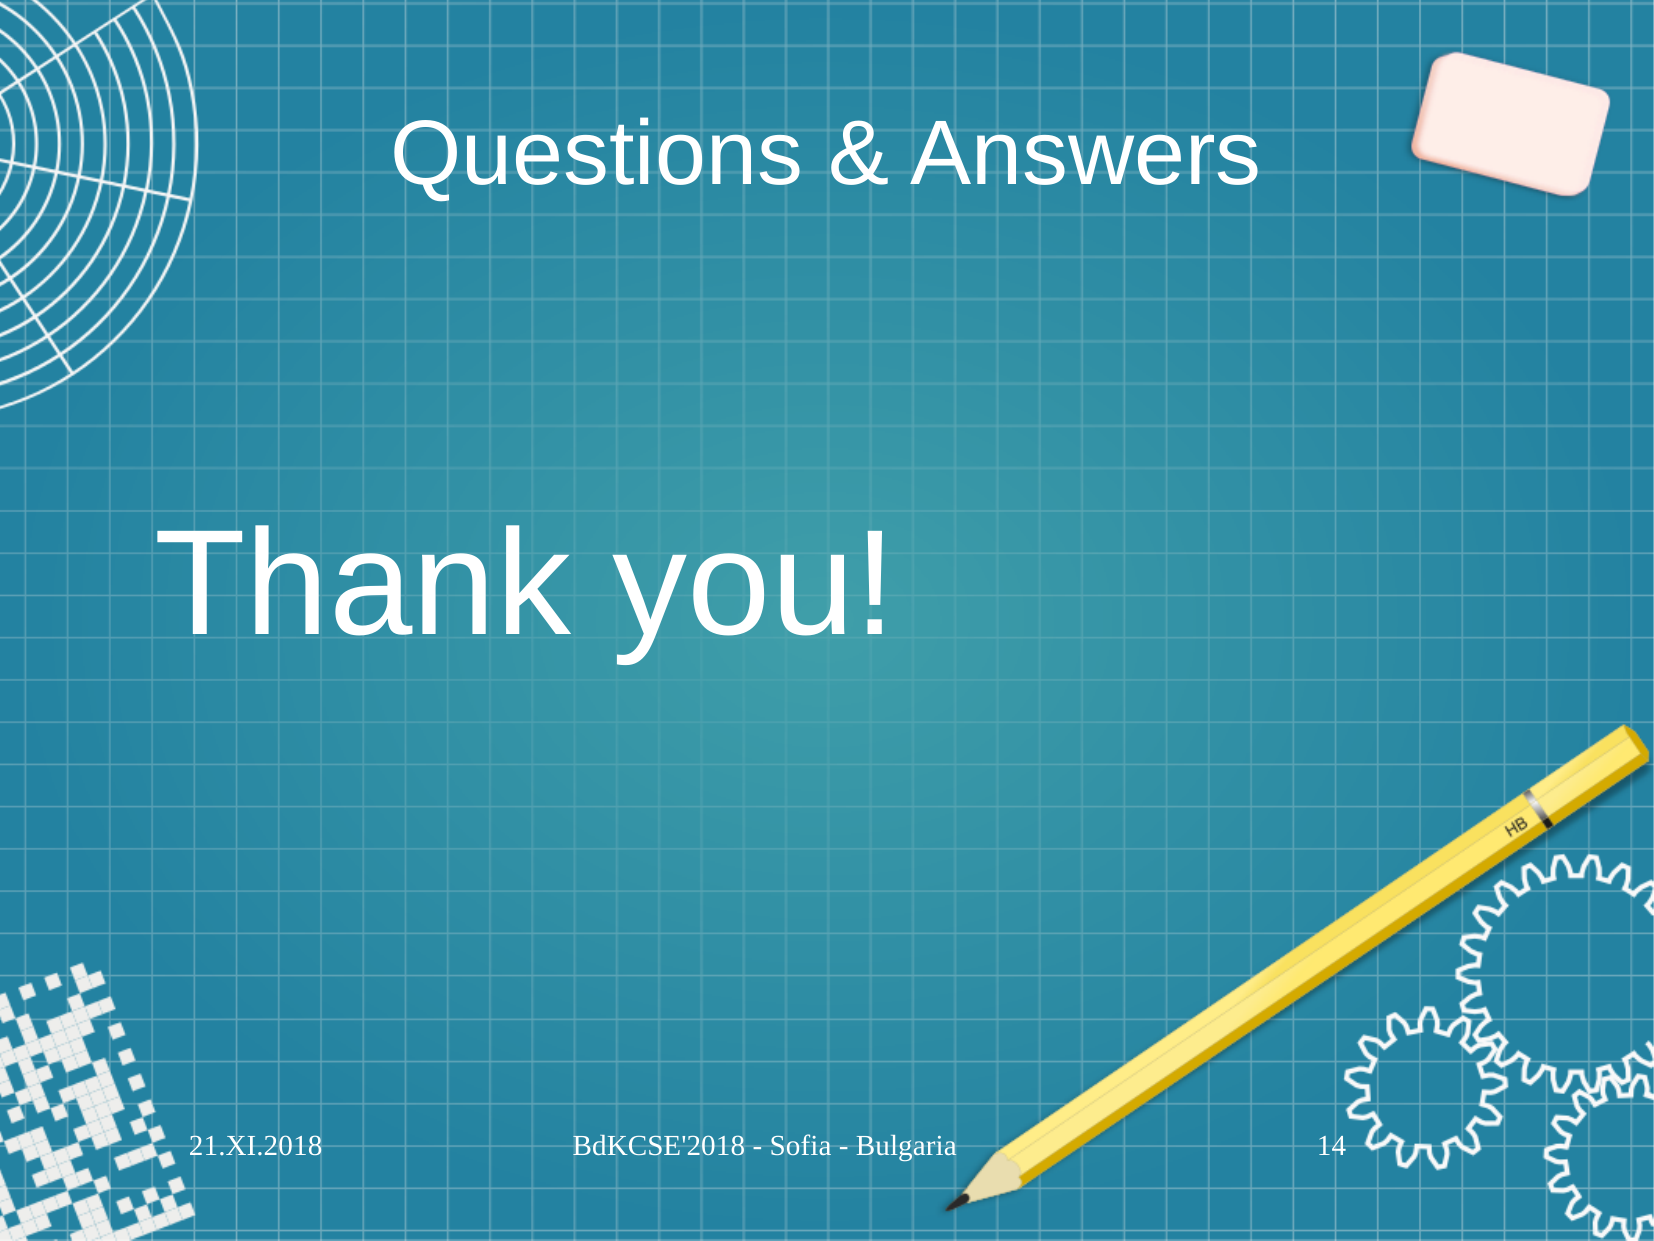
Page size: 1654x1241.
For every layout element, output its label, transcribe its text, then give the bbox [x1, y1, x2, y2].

list Thank you! [82, 290, 1571, 1010]
title Questions & Answers [82, 49, 1571, 257]
picture [0, 0, 1654, 1241]
